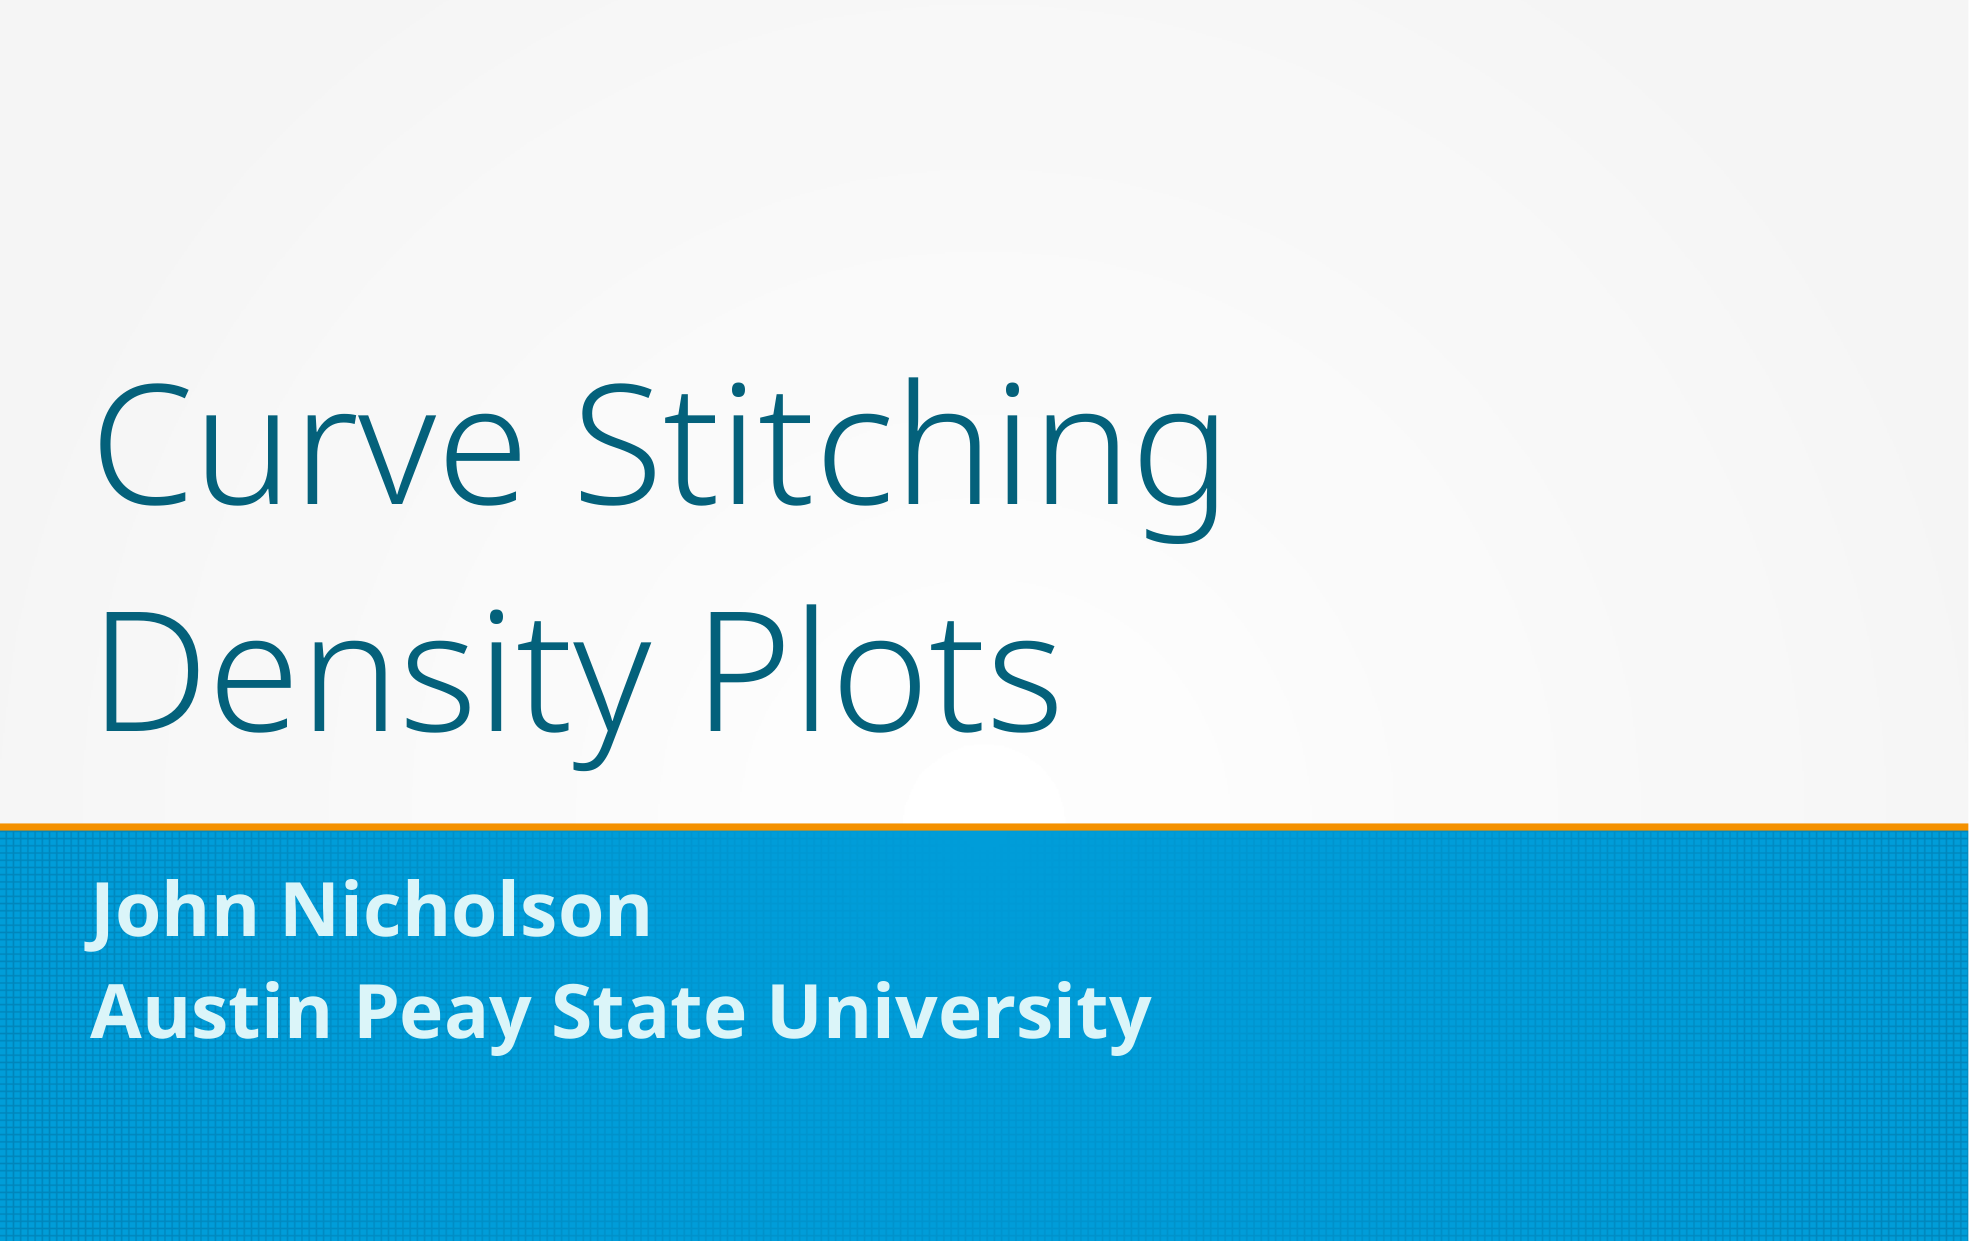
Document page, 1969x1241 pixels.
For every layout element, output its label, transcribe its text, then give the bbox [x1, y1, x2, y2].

title Curve Stitching Density Plots [90, 49, 1862, 781]
picture [0, 0, 1969, 830]
subtitle John Nicholson Austin Peay State University [90, 855, 1861, 1111]
